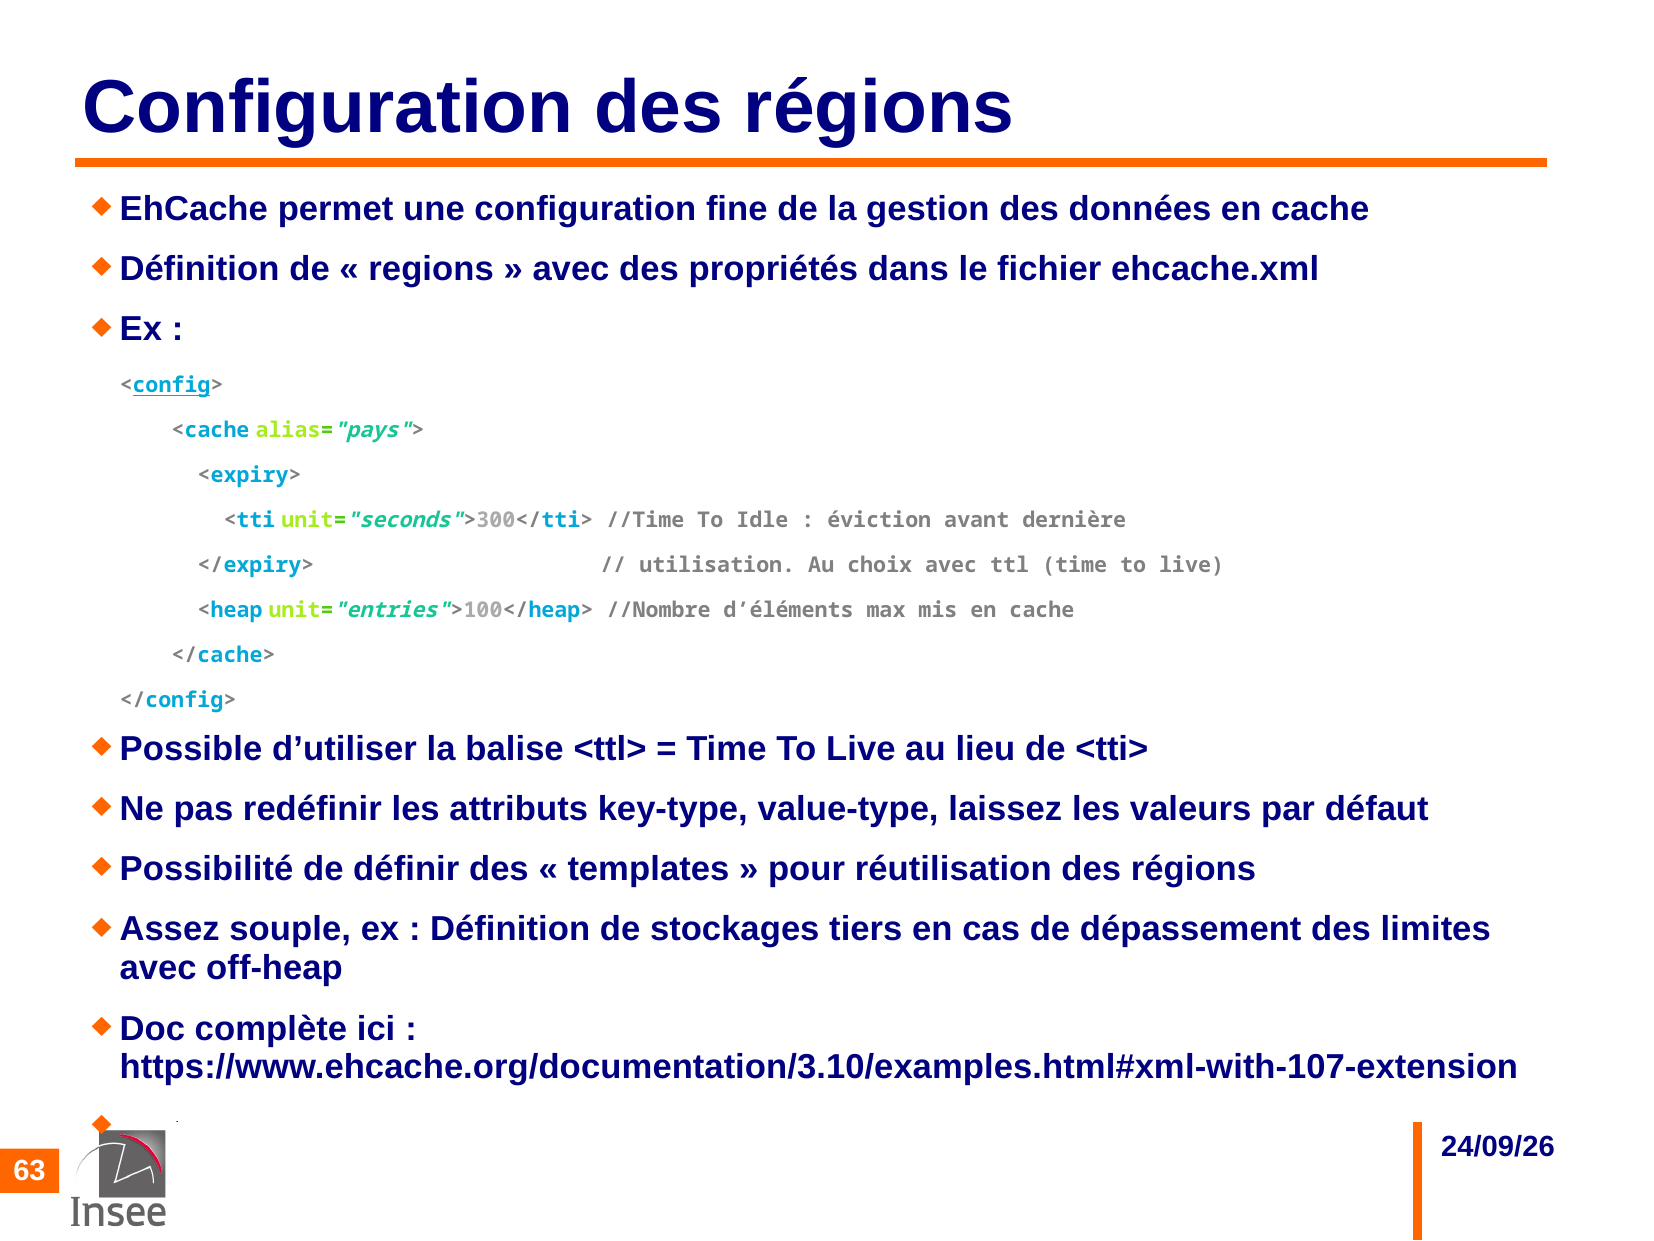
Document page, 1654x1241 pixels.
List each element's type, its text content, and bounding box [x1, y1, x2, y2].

title Configuration des régions [82, 49, 1619, 163]
picture [62, 1121, 178, 1241]
list EhCache permet une configuration fine de la gestion des données en cache Définition de « regions » avec des propriétés dans le fichier ehcache.xml Ex : <config> <cache alias="pays"> <expiry> <tti unit="seconds">300</tti> //Time To Idle : éviction avant dernière </expiry> // utilisation. Au choix avec ttl (time to live) <heap unit="entries">100</heap> //Nombre d’éléments max mis en cache </cache> </config> Possible d’utiliser la balise <ttl> = Time To Live au lieu de <tti> Ne pas redéfinir les attributs key-type, value-type, laissez les valeurs par défaut Possibilité de définir des « templates » pour réutilisation des régions Assez souple, ex : Définition de stockages tiers en cas de dépassement des limites avec off-heap Doc complète ici : https://www.ehcache.org/documentation/3.10/examples.html#xml-with-107-extension [82, 188, 1571, 1099]
